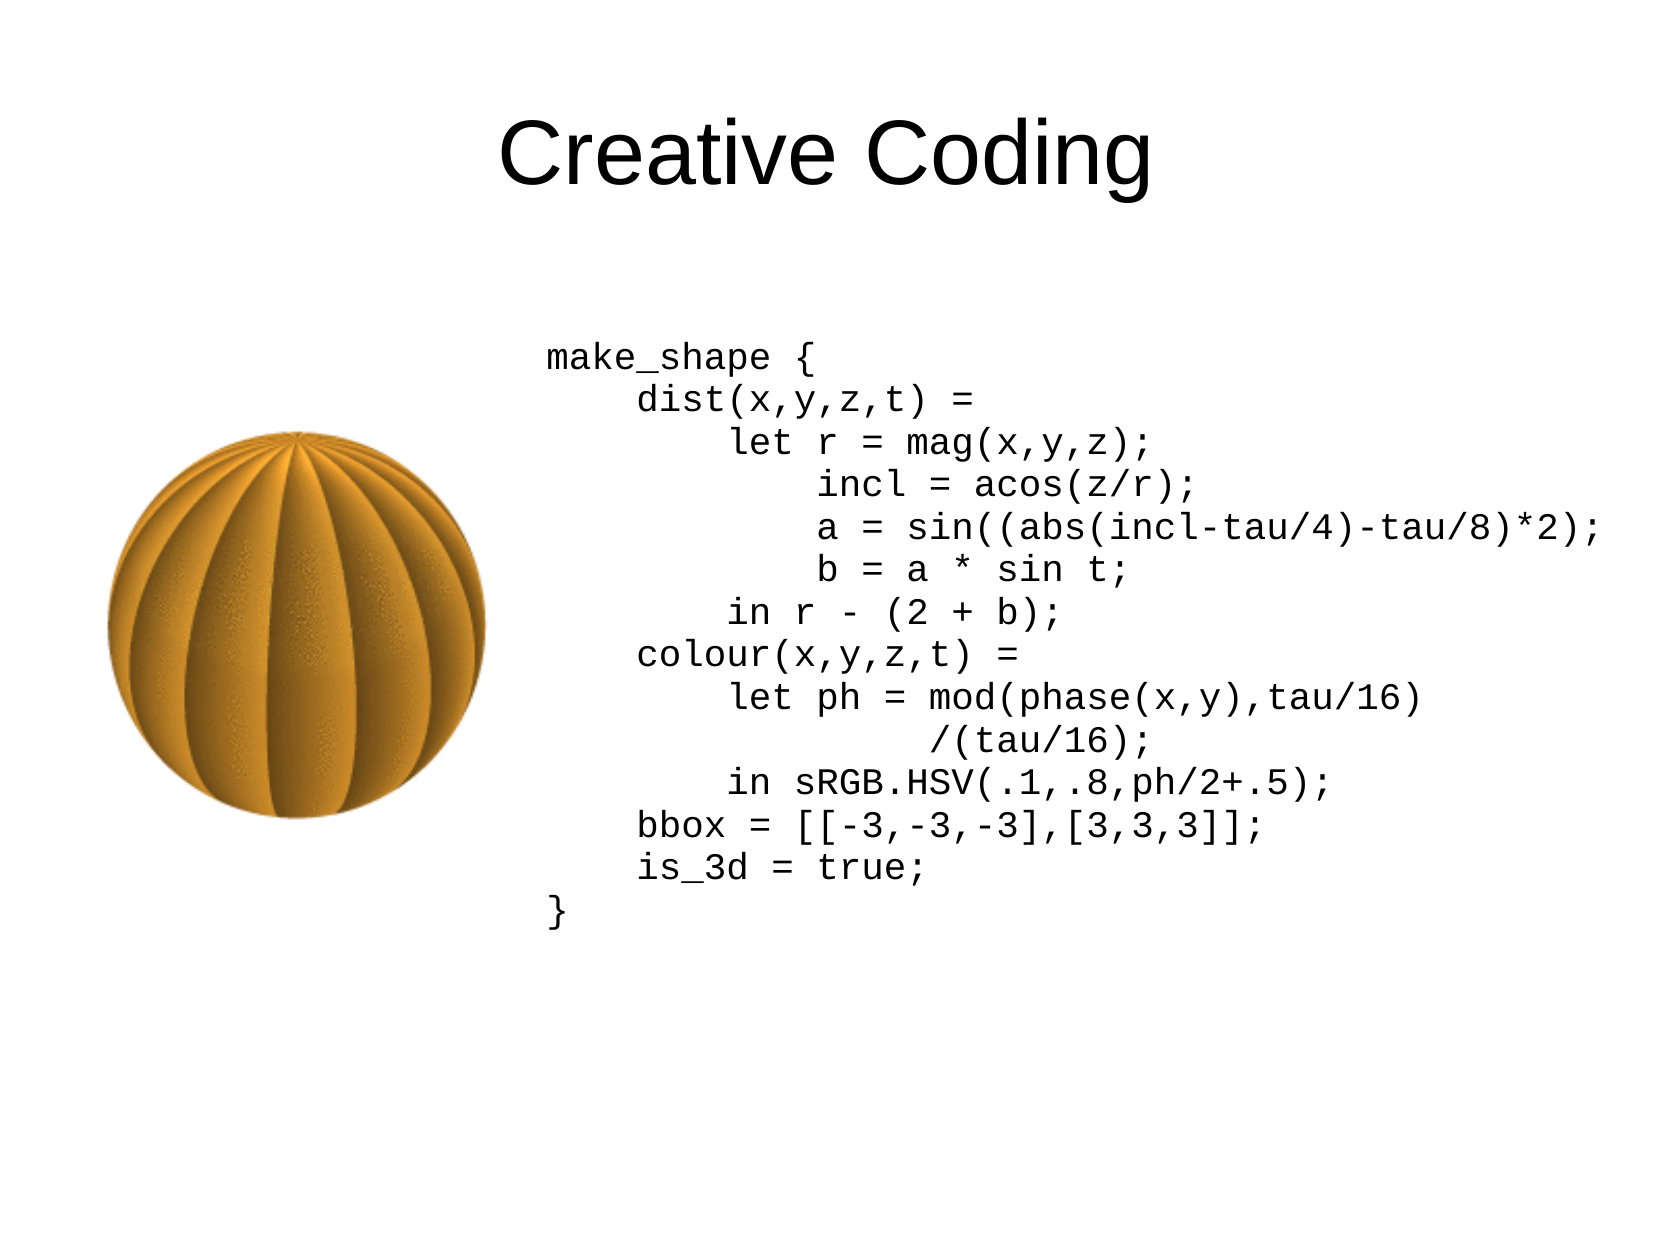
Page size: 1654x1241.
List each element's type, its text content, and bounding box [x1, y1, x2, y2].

title Creative Coding [82, 49, 1571, 257]
picture [0, 322, 608, 934]
text_box make_shape { dist(x,y,z,t) = let r = mag(x,y,z); incl = acos(z/r); a = sin((abs(incl-tau/4)-tau/8)*2); b = a * sin t; in r - (2 + b); colour(x,y,z,t) = let ph = mod(phase(x,y),tau/16) /(tau/16); in sRGB.HSV(.1,.8,ph/2+.5); bbox = [[-3,-3,-3],[3,3,3]]; is_3d = true; } [531, 330, 1642, 969]
